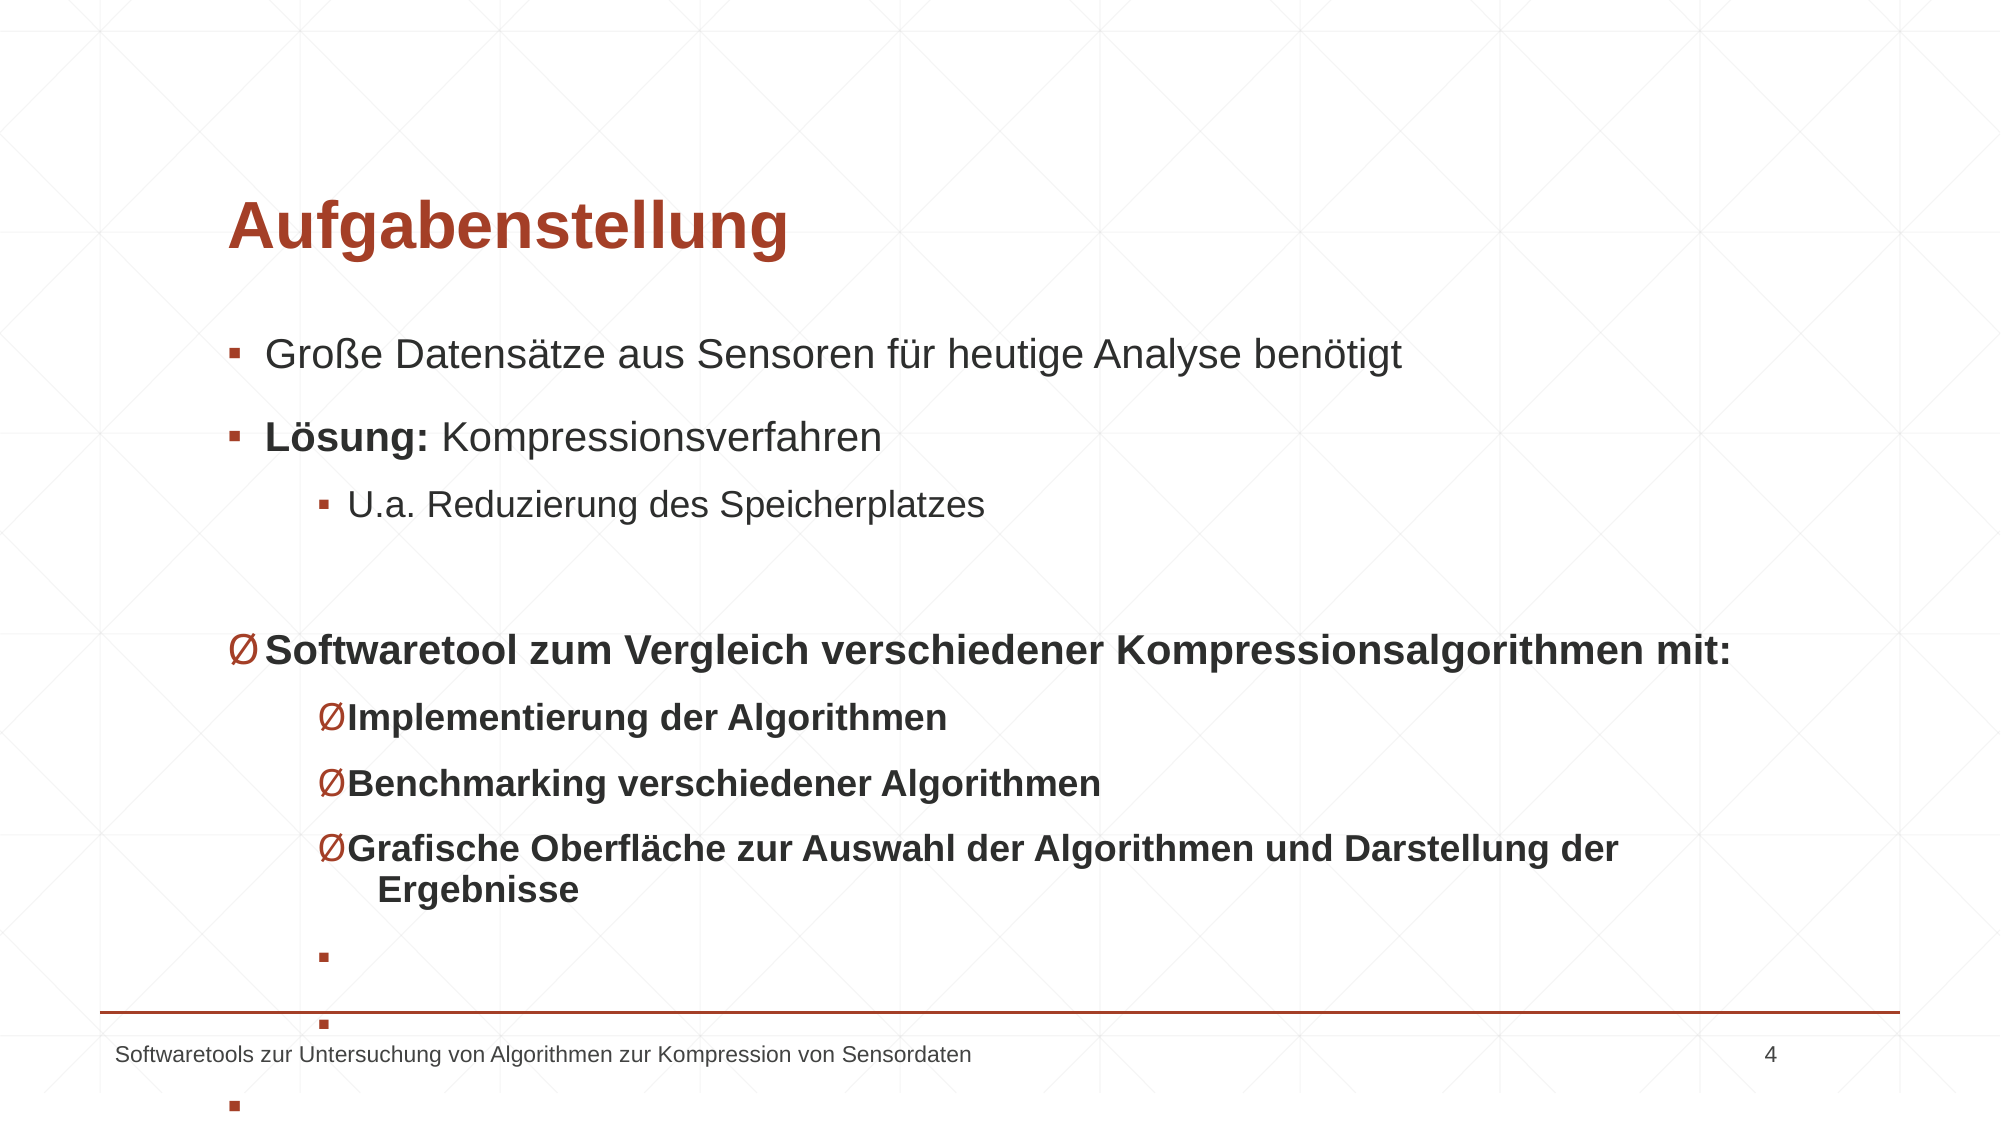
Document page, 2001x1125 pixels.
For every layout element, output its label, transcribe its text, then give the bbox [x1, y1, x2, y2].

text_box Softwaretools zur Untersuchung von Algorithmen zur Kompression von Sensordaten [99, 1031, 1106, 1069]
text_box [1749, 1031, 1901, 1069]
title Aufgabenstellung [212, 82, 1788, 271]
list Große Datensätze aus Sensoren für heutige Analyse benötigt Lösung: Kompressionsverfahren U.a. Reduzierung des Speicherplatzes Softwaretool zum Vergleich verschiedener Kompressionsalgorithmen mit: Implementierung der Algorithmen Benchmarking verschiedener Algorithmen Grafische Oberfläche zur Auswahl der Algorithmen und Darstellung der Ergebnisse [212, 324, 1788, 950]
